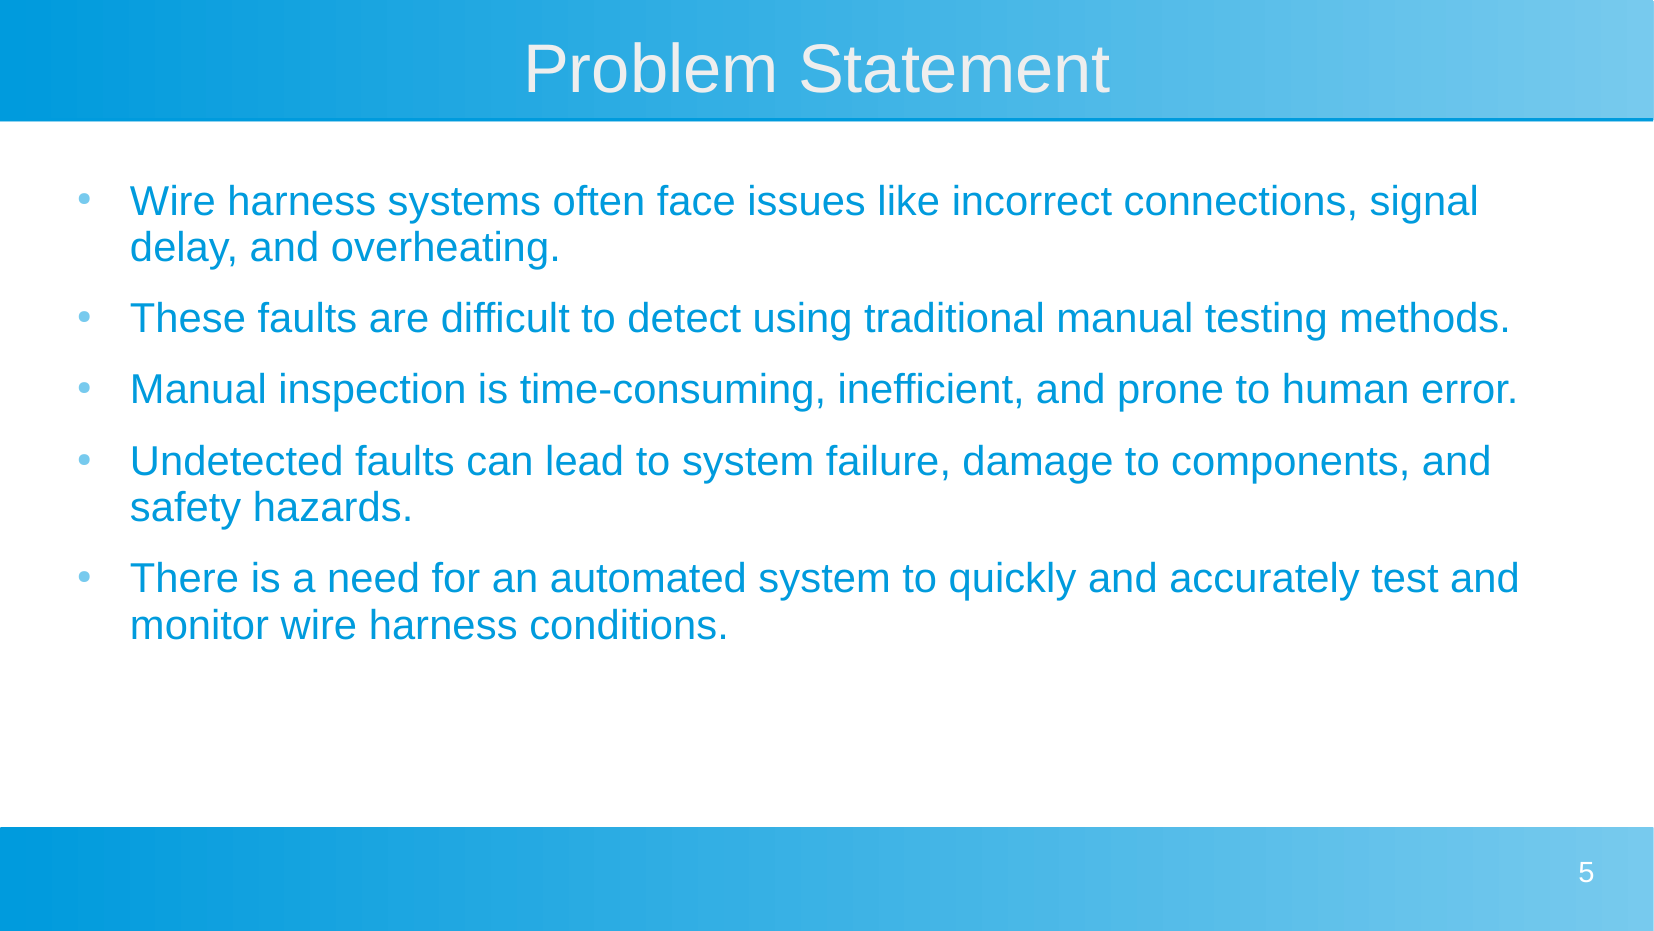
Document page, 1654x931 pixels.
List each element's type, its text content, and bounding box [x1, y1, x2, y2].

list Wire harness systems often face issues like incorrect connections, signal delay, and overheating. These faults are difficult to detect using traditional manual testing methods. Manual inspection is time-consuming, inefficient, and prone to human error. Undetected faults can lead to system failure, damage to components, and safety hazards. There is a need for an automated system to quickly and accurately test and monitor wire harness conditions. [59, 177, 1595, 768]
title Problem Statement [59, 29, 1595, 108]
